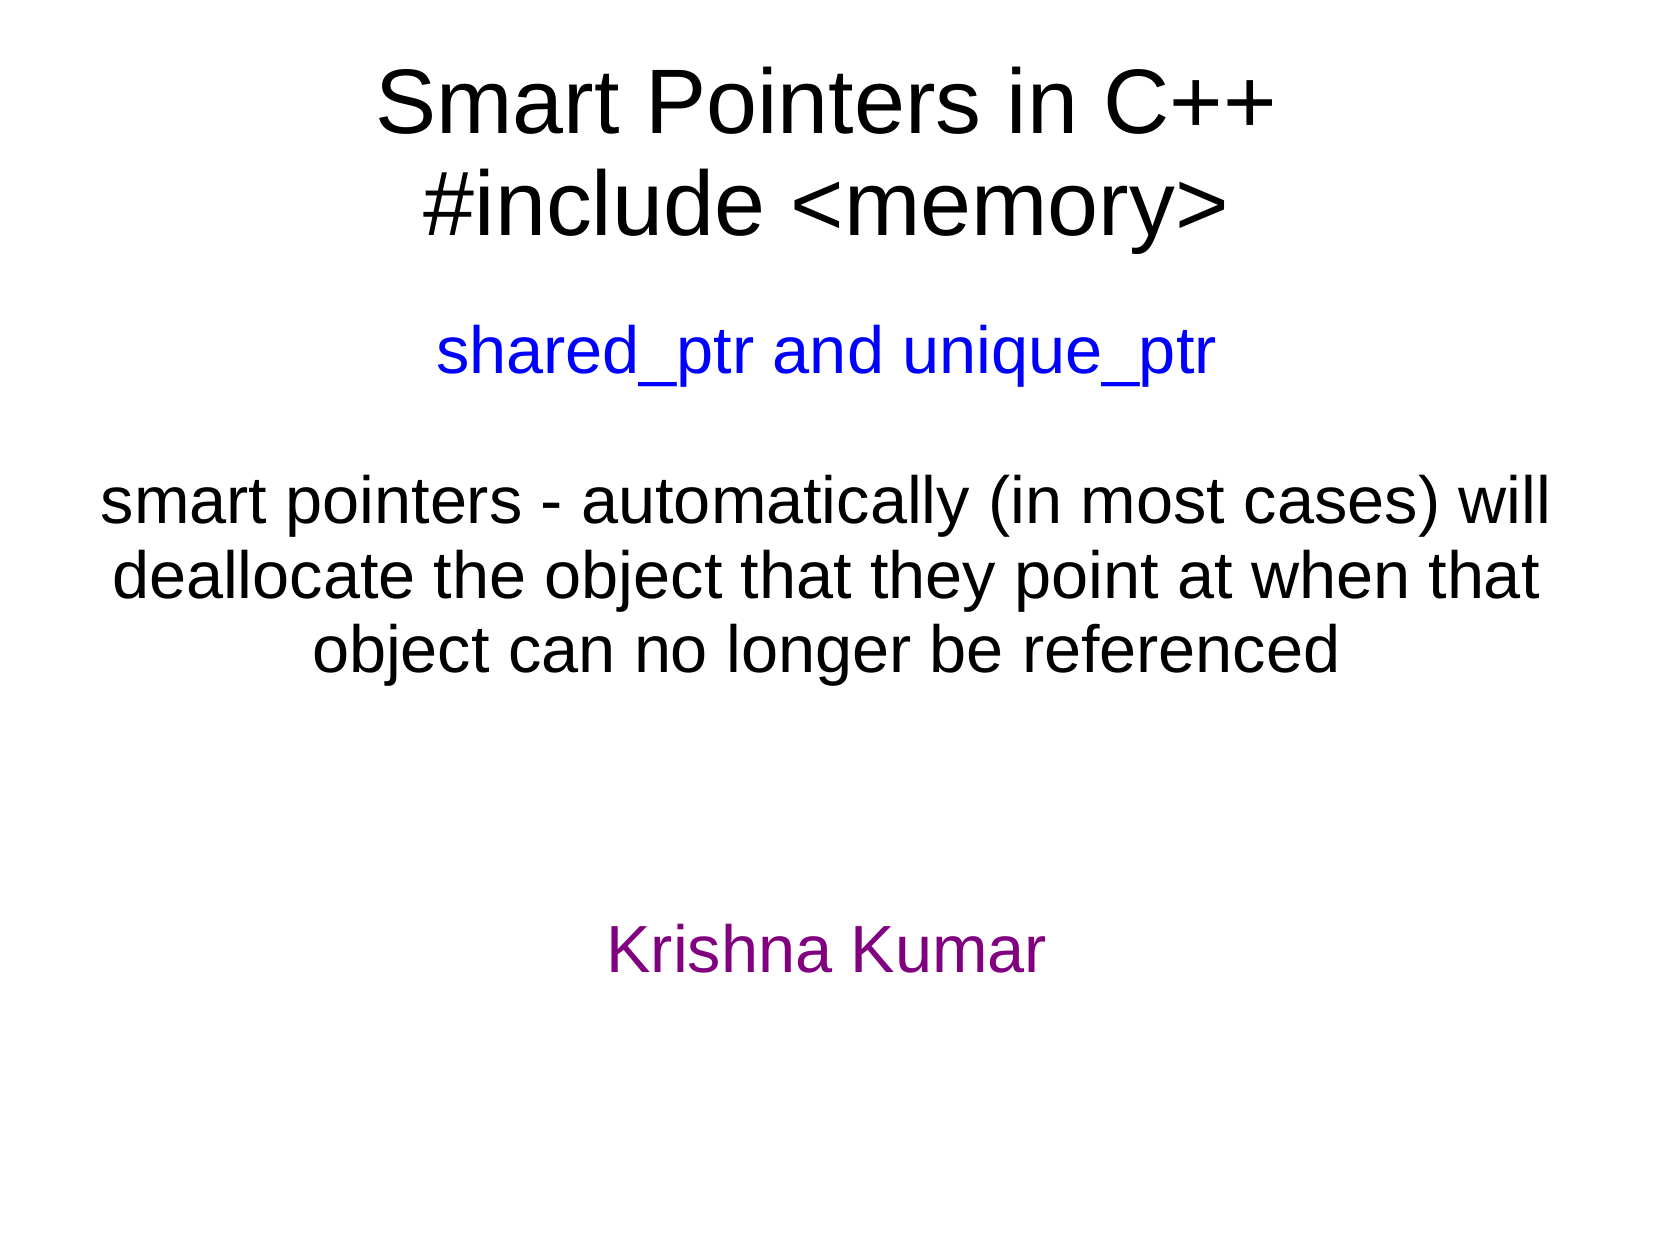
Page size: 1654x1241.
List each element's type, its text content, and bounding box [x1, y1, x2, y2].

title Smart Pointers in C++ #include <memory> [82, 49, 1571, 238]
subtitle shared_ptr and unique_ptr smart pointers - automatically (in most cases) will deallocate the object that they point at when that object can no longer be referenced Krishna Kumar [82, 238, 1571, 1062]
